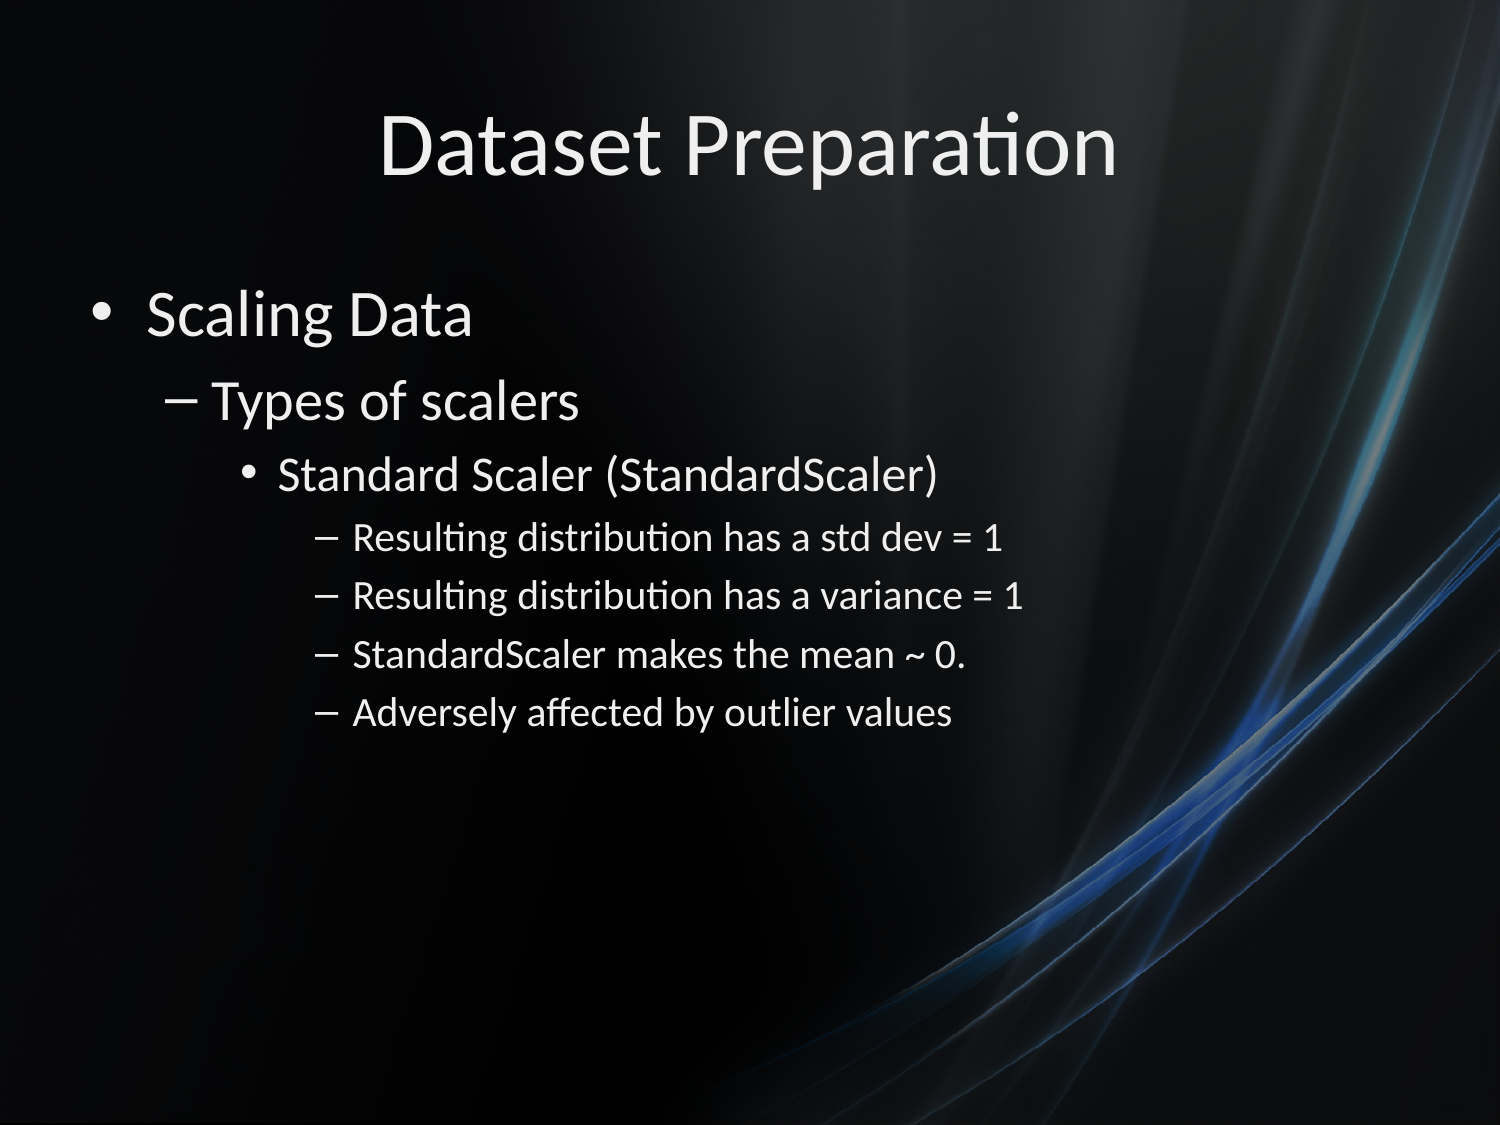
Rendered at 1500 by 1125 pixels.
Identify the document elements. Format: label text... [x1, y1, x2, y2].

title Dataset Preparation [75, 45, 1425, 233]
picture [0, 0, 1500, 1125]
list Scaling Data Types of scalers Standard Scaler (StandardScaler) Resulting distribution has a std dev = 1 Resulting distribution has a variance = 1 StandardScaler makes the mean ~ 0. Adversely affected by outlier values [75, 262, 1425, 1005]
